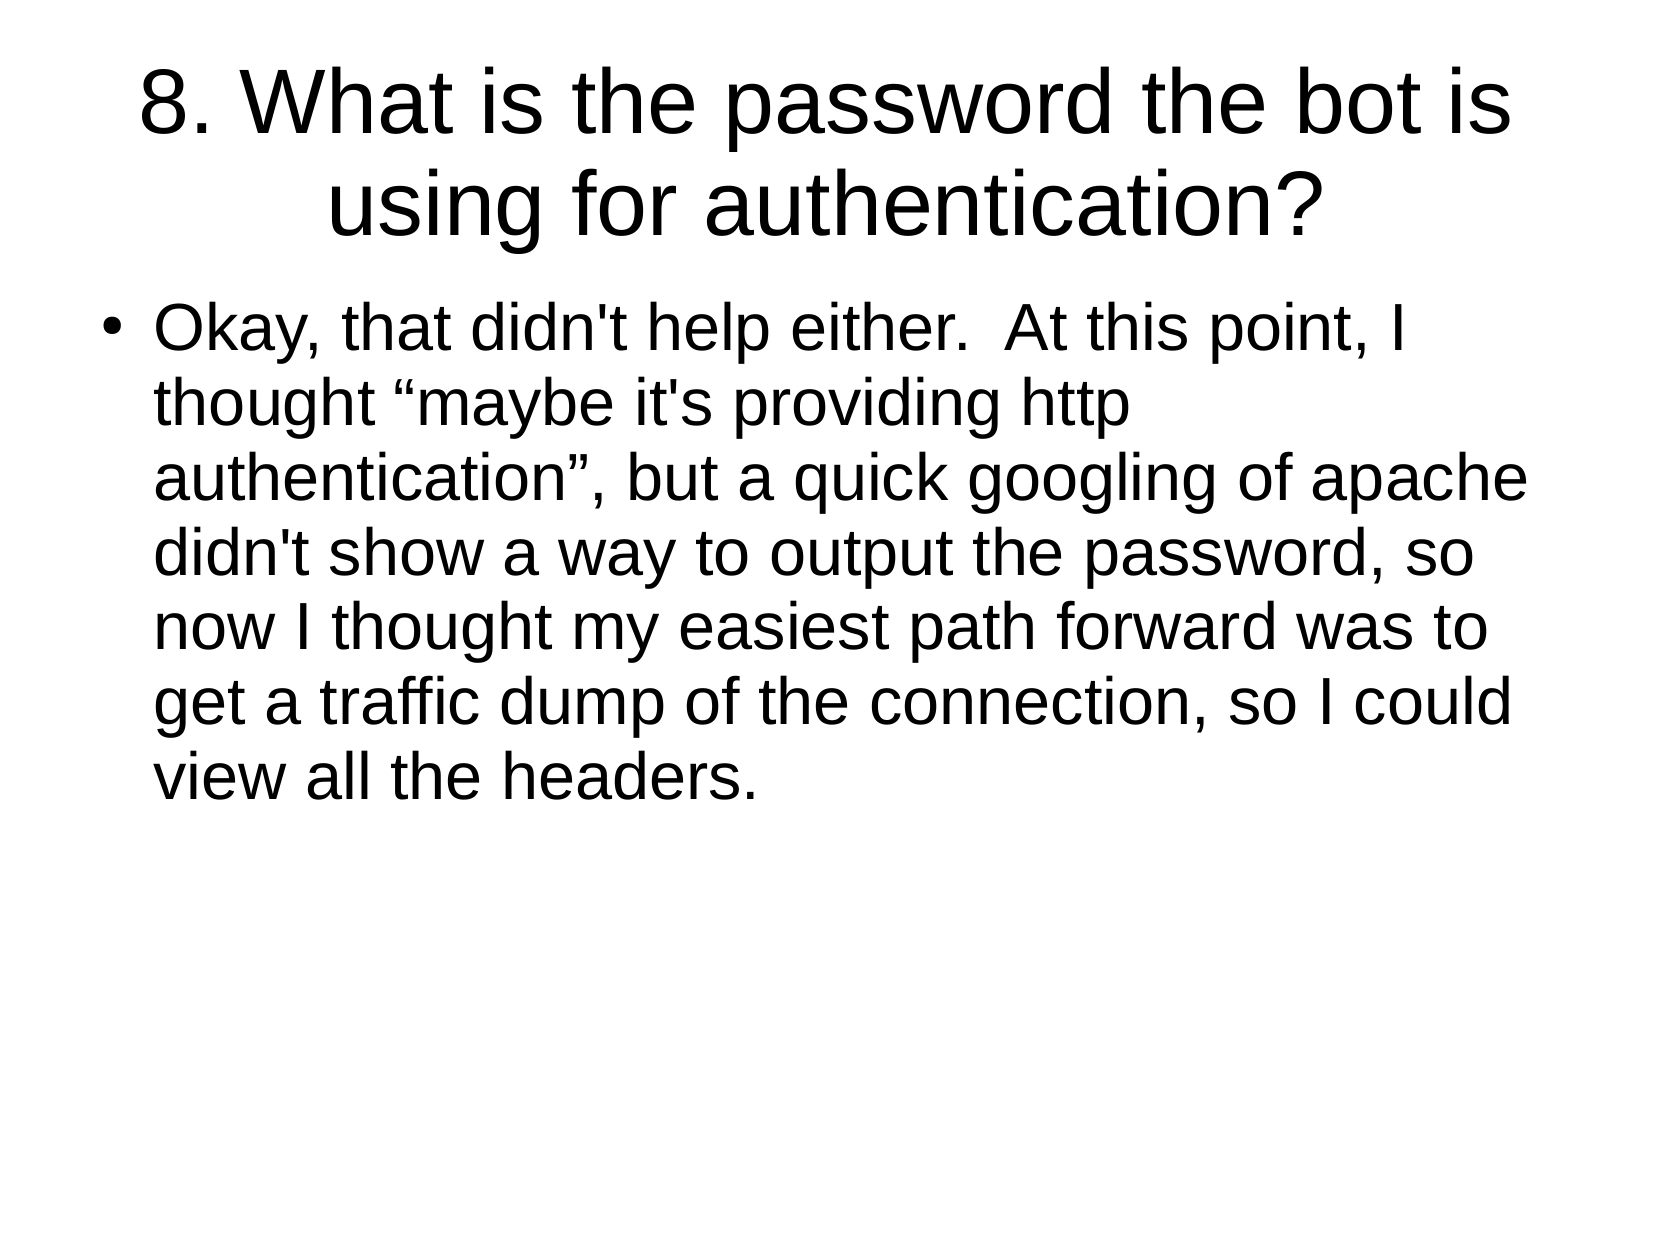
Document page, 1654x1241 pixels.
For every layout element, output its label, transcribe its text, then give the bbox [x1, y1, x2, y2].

list Okay, that didn't help either. At this point, I thought “maybe it's providing http authentication”, but a quick googling of apache didn't show a way to output the password, so now I thought my easiest path forward was to get a traffic dump of the connection, so I could view all the headers. [82, 290, 1571, 1010]
title 8. What is the password the bot is using for authentication? [82, 49, 1571, 257]
